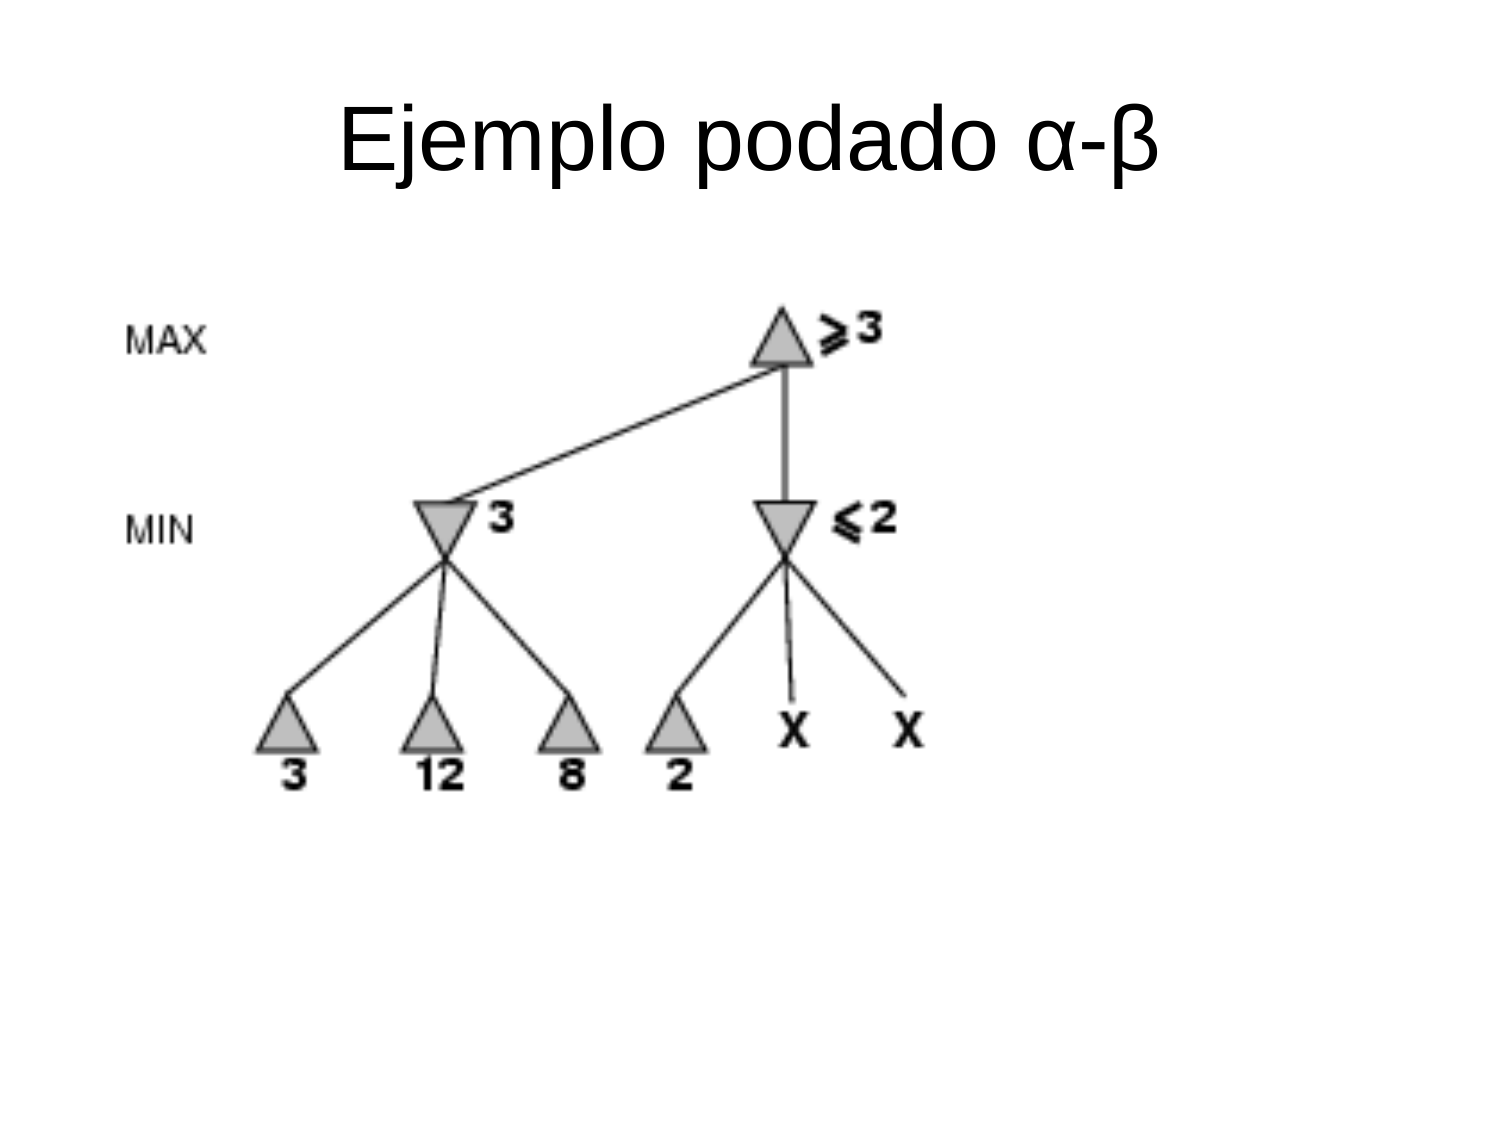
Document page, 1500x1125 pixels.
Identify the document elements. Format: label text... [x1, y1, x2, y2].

title Ejemplo podado α-β [75, 45, 1426, 233]
picture [75, 262, 1426, 881]
